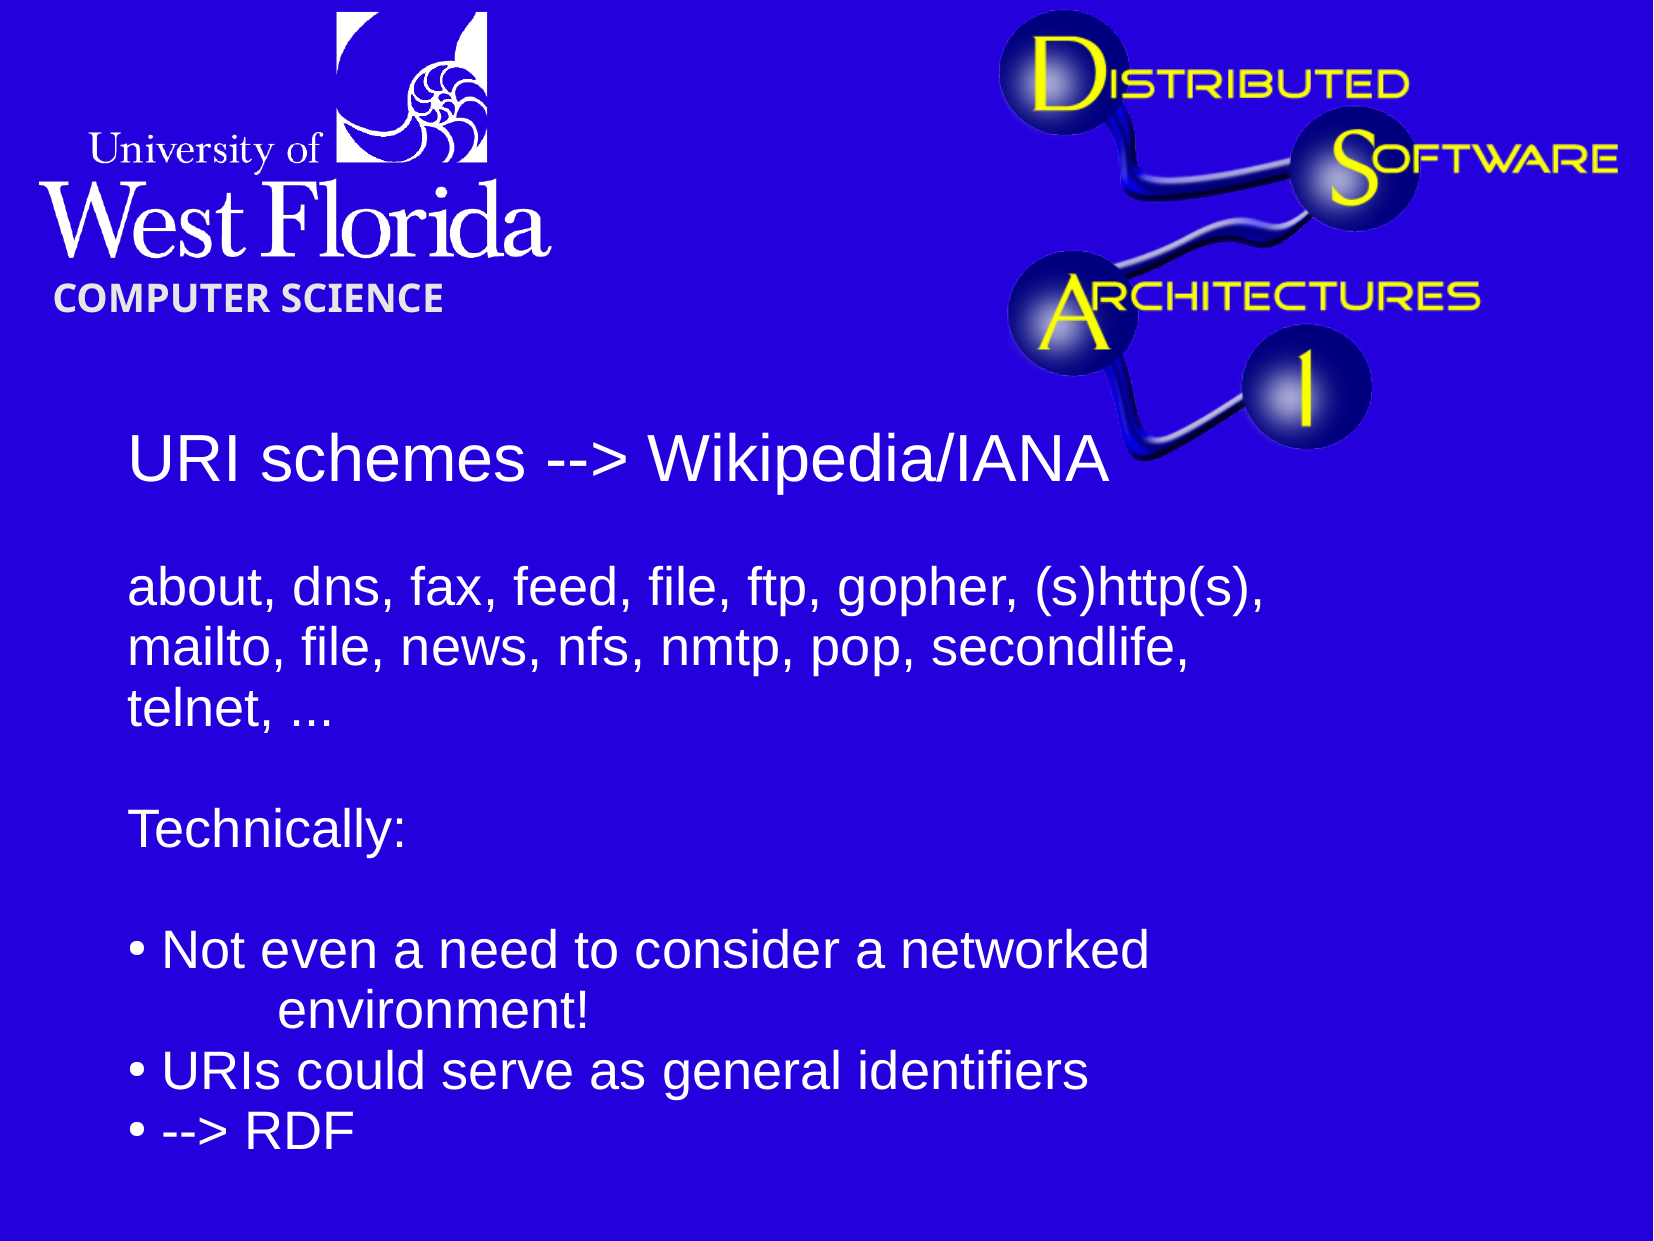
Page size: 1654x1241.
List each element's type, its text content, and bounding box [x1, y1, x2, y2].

text_box COMPUTER SCIENCE [37, 262, 563, 334]
picture [37, 0, 559, 262]
text_box URI schemes --> Wikipedia/IANA about, dns, fax, feed, file, ftp, gopher, (s)http(s), mailto, file, news, nfs, nmtp, pop, secondlife, telnet, ... Technically: Not even a need to consider a networked environment! URIs could serve as general identifiers --> RDF [112, 413, 1426, 1232]
picture [910, 0, 1653, 506]
